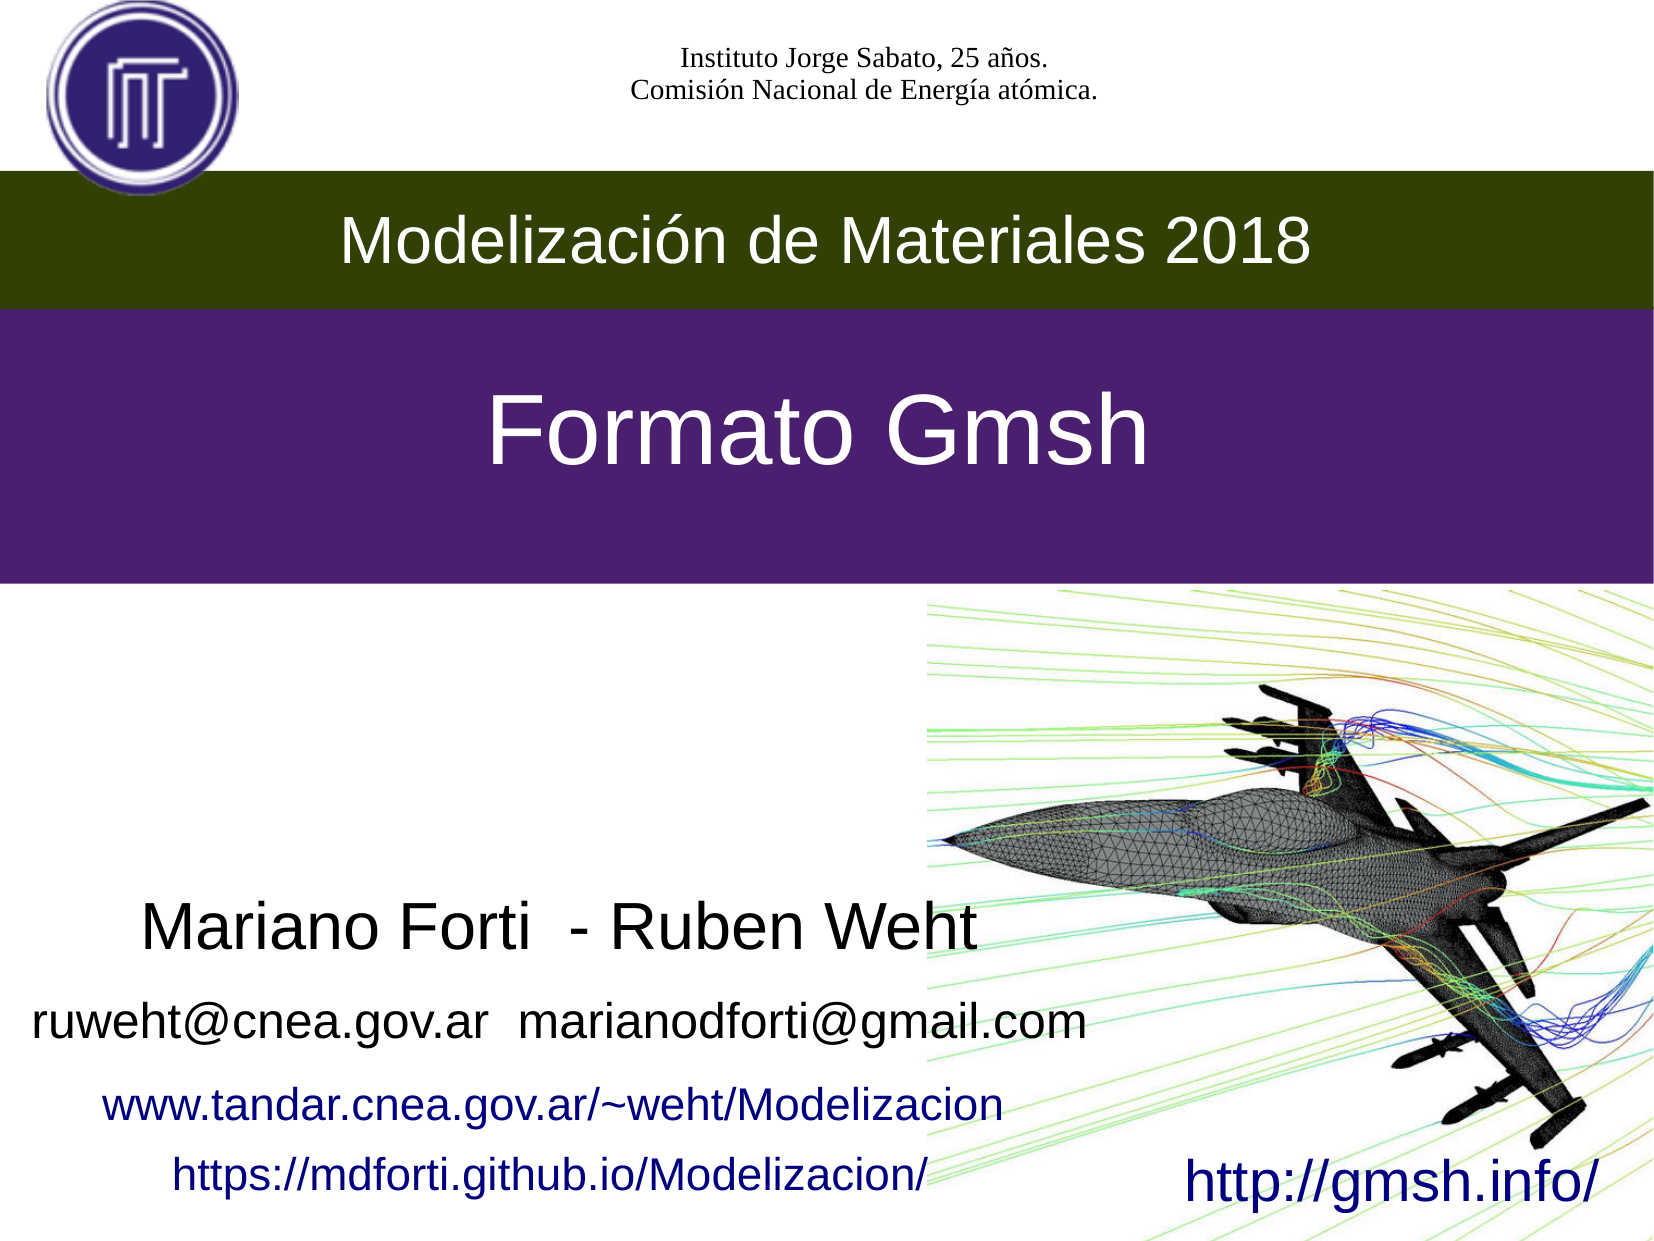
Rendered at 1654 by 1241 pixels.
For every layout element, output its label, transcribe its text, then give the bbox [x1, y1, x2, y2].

list Mariano Forti - Ruben Weht ruweht@cnea.gov.ar marianodforti@gmail.com www.tandar.cnea.gov.ar/~weht/Modelizacion https://mdforti.github.io/Modelizacion/ [0, 889, 1352, 1241]
text_box http://gmsh.info/ [1169, 1141, 1654, 1241]
title Formato Gmsh [73, 318, 1563, 543]
picture [927, 590, 1654, 1141]
picture [45, 0, 239, 196]
